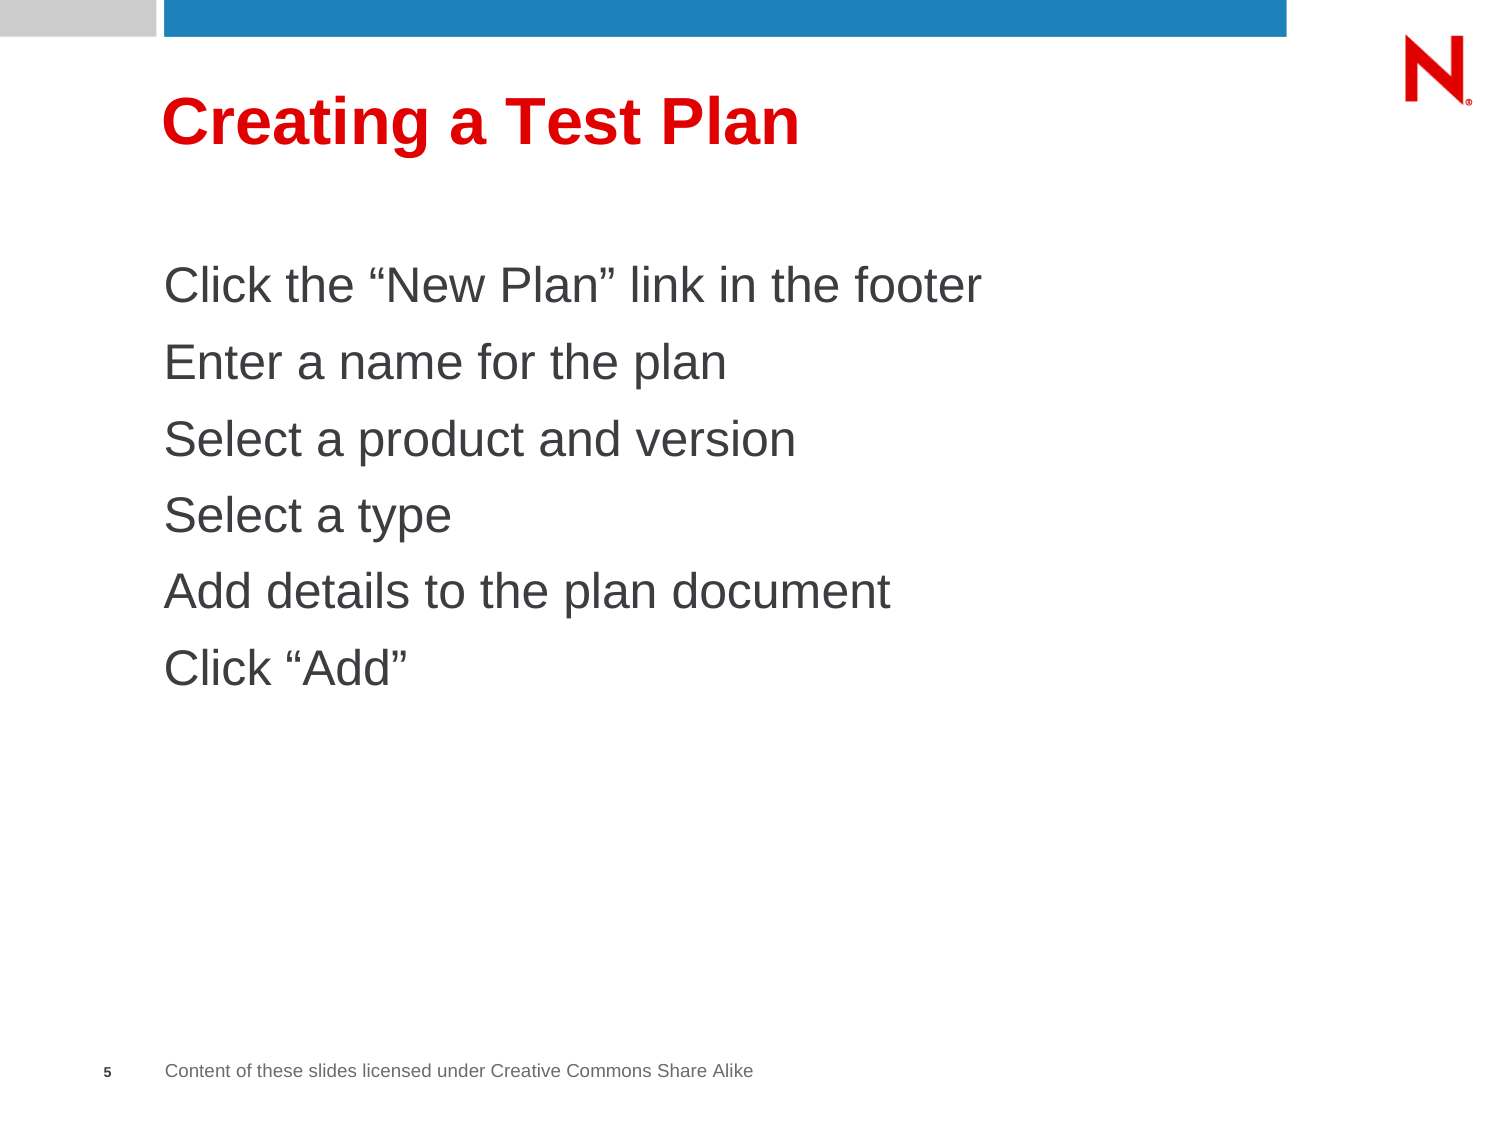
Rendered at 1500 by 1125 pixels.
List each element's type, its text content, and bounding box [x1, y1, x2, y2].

list Click the “New Plan” link in the footer Enter a name for the plan Select a product and version Select a type Add details to the plan document Click “Add” [163, 254, 1404, 986]
title Creating a Test Plan [161, 41, 1383, 205]
picture [1403, 32, 1473, 107]
